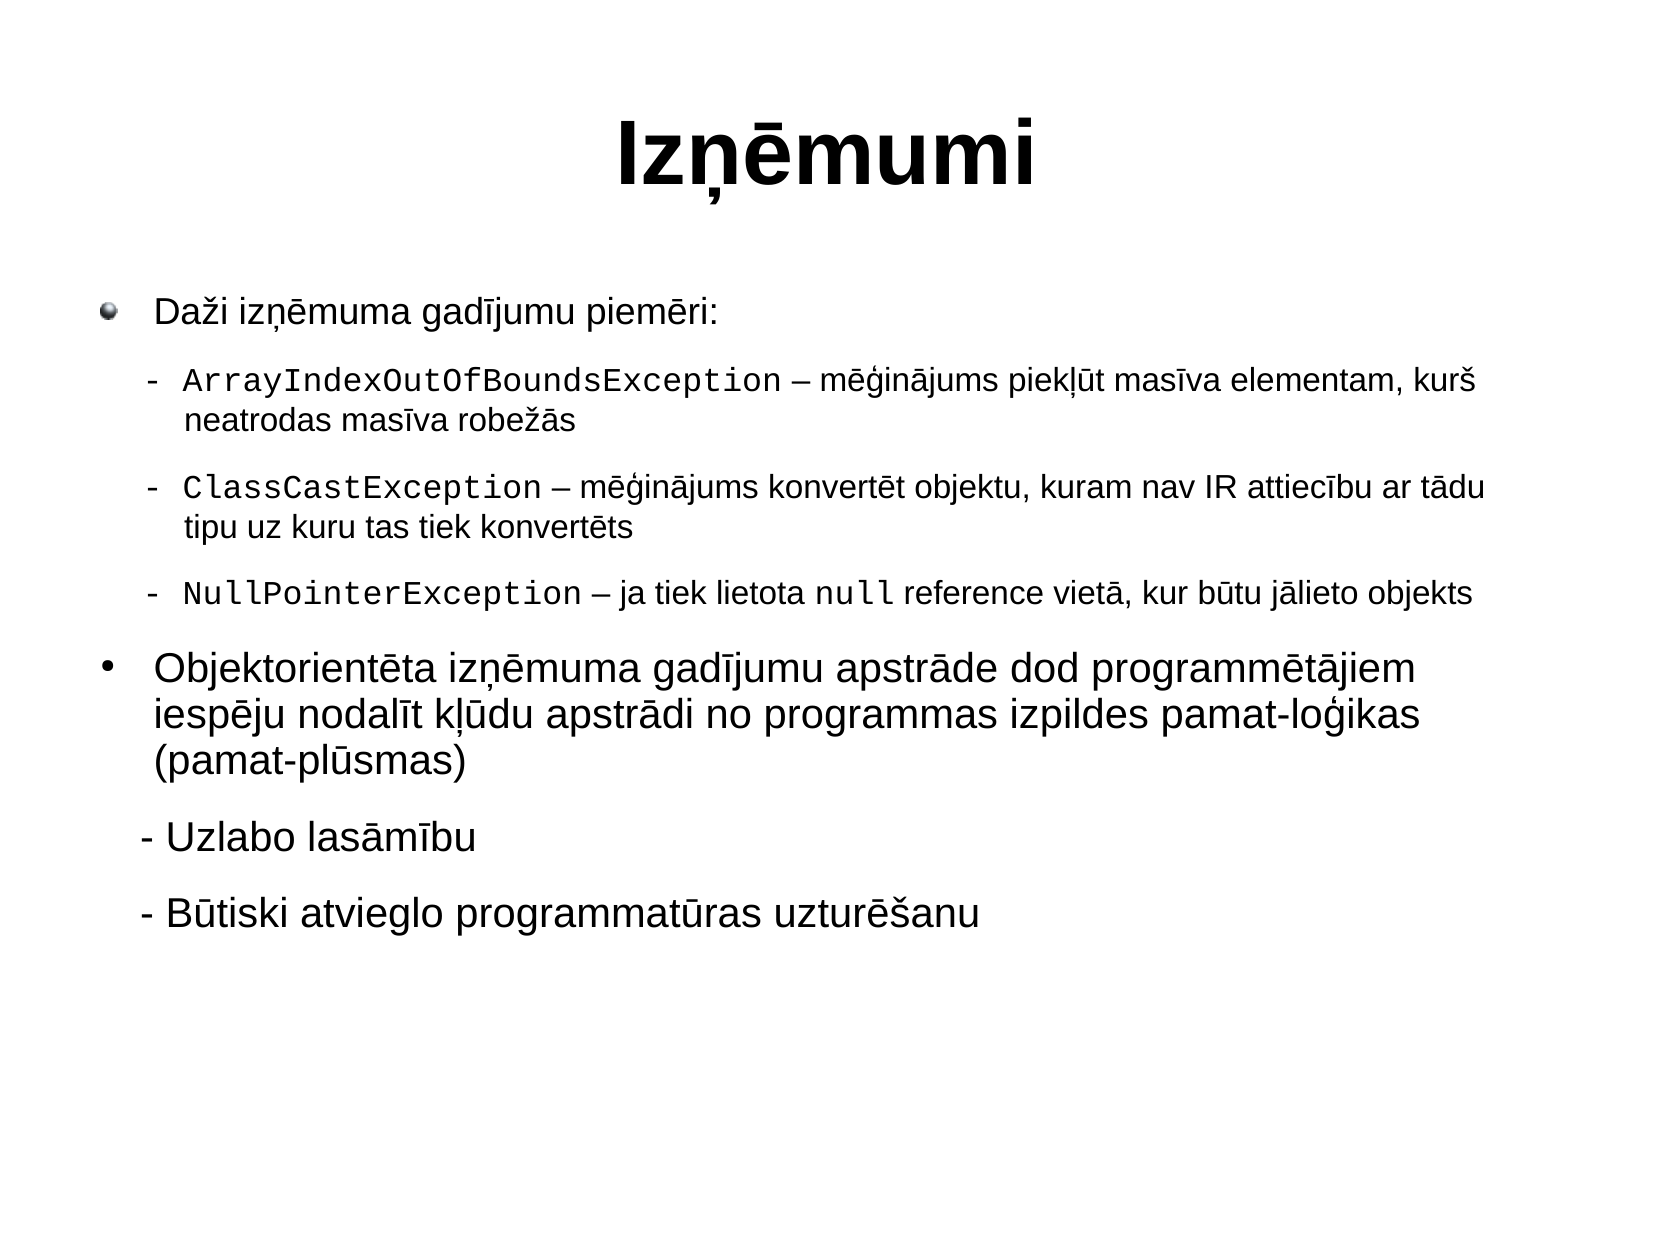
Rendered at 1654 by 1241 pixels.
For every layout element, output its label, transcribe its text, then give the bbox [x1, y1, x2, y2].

title Izņēmumi [82, 49, 1571, 257]
list Daži izņēmuma gadījumu piemēri: - ArrayIndexOutOfBoundsException – mēģinājums piekļūt masīva elementam, kurš neatrodas masīva robežās - ClassCastException – mēģinājums konvertēt objektu, kuram nav IR attiecību ar tādu tipu uz kuru tas tiek konvertēts - NullPointerException – ja tiek lietota null reference vietā, kur būtu jālieto objekts Objektorientēta izņēmuma gadījumu apstrāde dod programmētājiem iespēju nodalīt kļūdu apstrādi no programmas izpildes pamat-loģikas (pamat-plūsmas) - Uzlabo lasāmību - Būtiski atvieglo programmatūras uzturēšanu [82, 290, 1538, 1010]
